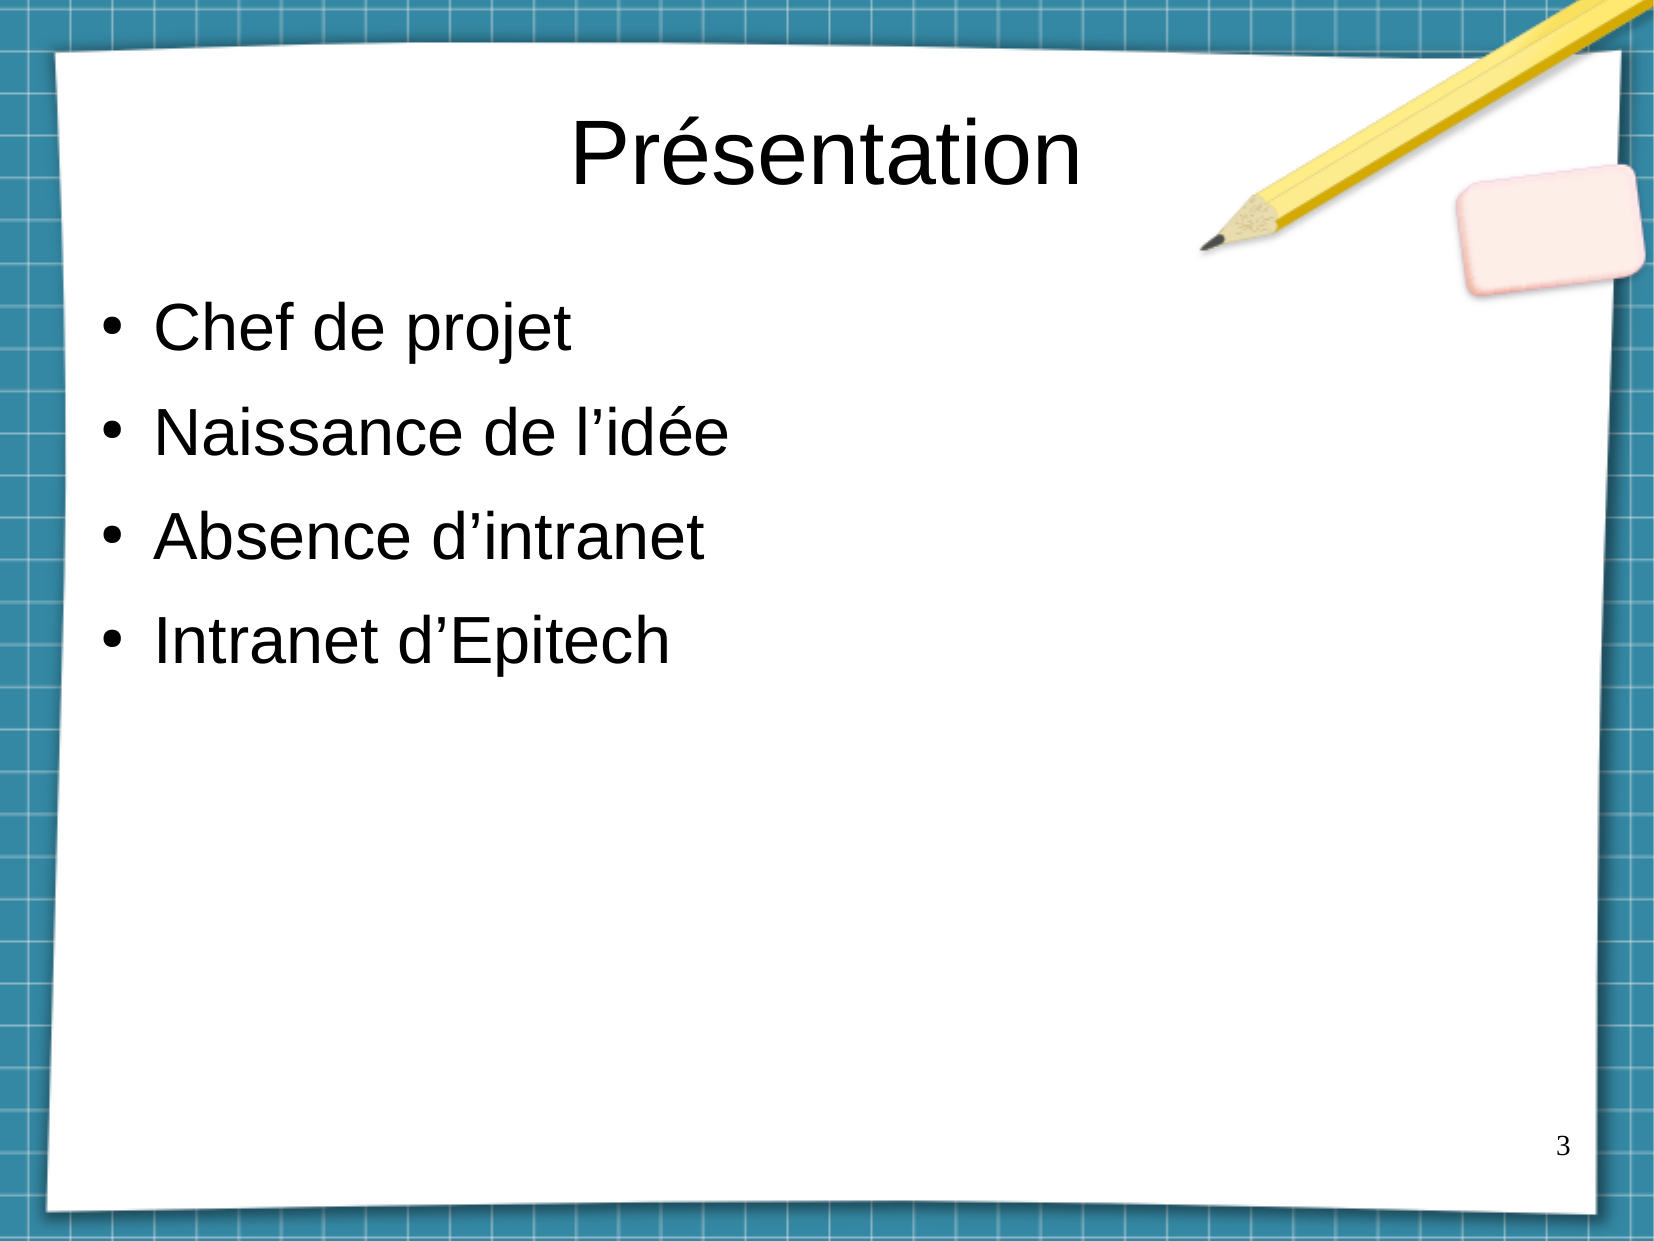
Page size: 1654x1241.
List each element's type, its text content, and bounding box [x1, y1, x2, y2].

title Présentation [82, 49, 1571, 257]
list Chef de projet Naissance de l’idée Absence d’intranet Intranet d’Epitech [82, 290, 1571, 1010]
picture [0, 0, 1654, 1241]
